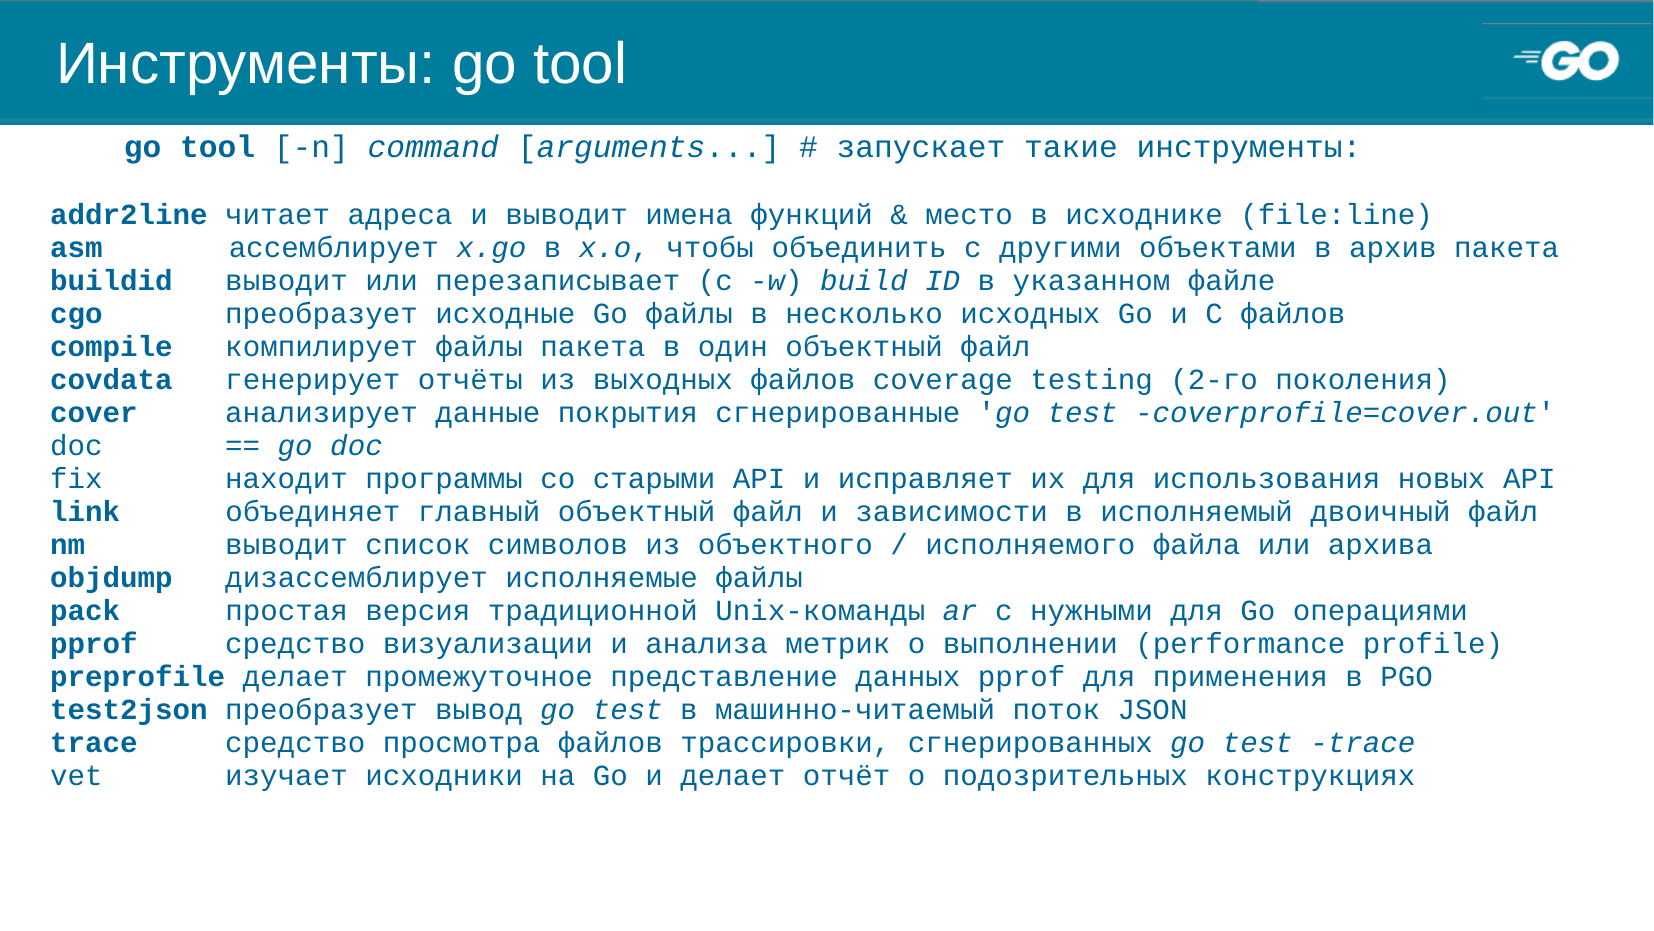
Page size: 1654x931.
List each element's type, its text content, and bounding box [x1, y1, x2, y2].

picture [1542, 41, 1619, 81]
text_box Инструменты: go tool [41, 23, 1495, 104]
text_box go tool [-n] command [arguments...] # запускает такие инструменты: addr2line читает адреса и выводит имена функций & место в исходнике (file:line) asm ассемблирует x.go в x.o, чтобы объединить с другими объектами в архив пакета buildid выводит или перезаписывает (с -w) build ID в указанном файле cgo преобразует исходные Go файлы в несколько исходных Go и C файлов compile компилирует файлы пакета в один объектный файл covdata генерирует отчёты из выходных файлов coverage testing (2-го поколения) cover анализирует данные покрытия сгнерированные 'go test -coverprofile=cover.out' doc == go doc fix находит программы со старыми API и исправляет их для использования новых API link объединяет главный объектный файл и зависимости в исполняемый двоичный файл nm выводит список символов из объектного / исполняемого файла или архива objdump дизассемблирует исполняемые файлы pack простая версия традиционной Unix-команды ar с нужными для Go операциями pprof средство визуализации и анализа метрик о выполнении (performance profile) preprofile делает промежуточное представление данных pprof для применения в PGO test2json преобразует вывод go test в машинно-читаемый поток JSON trace средство просмотра файлов трассировки, сгнерированных go test -trace vet изучает исходники на Go и делает отчёт о подозрительных конструкциях [35, 124, 1619, 898]
